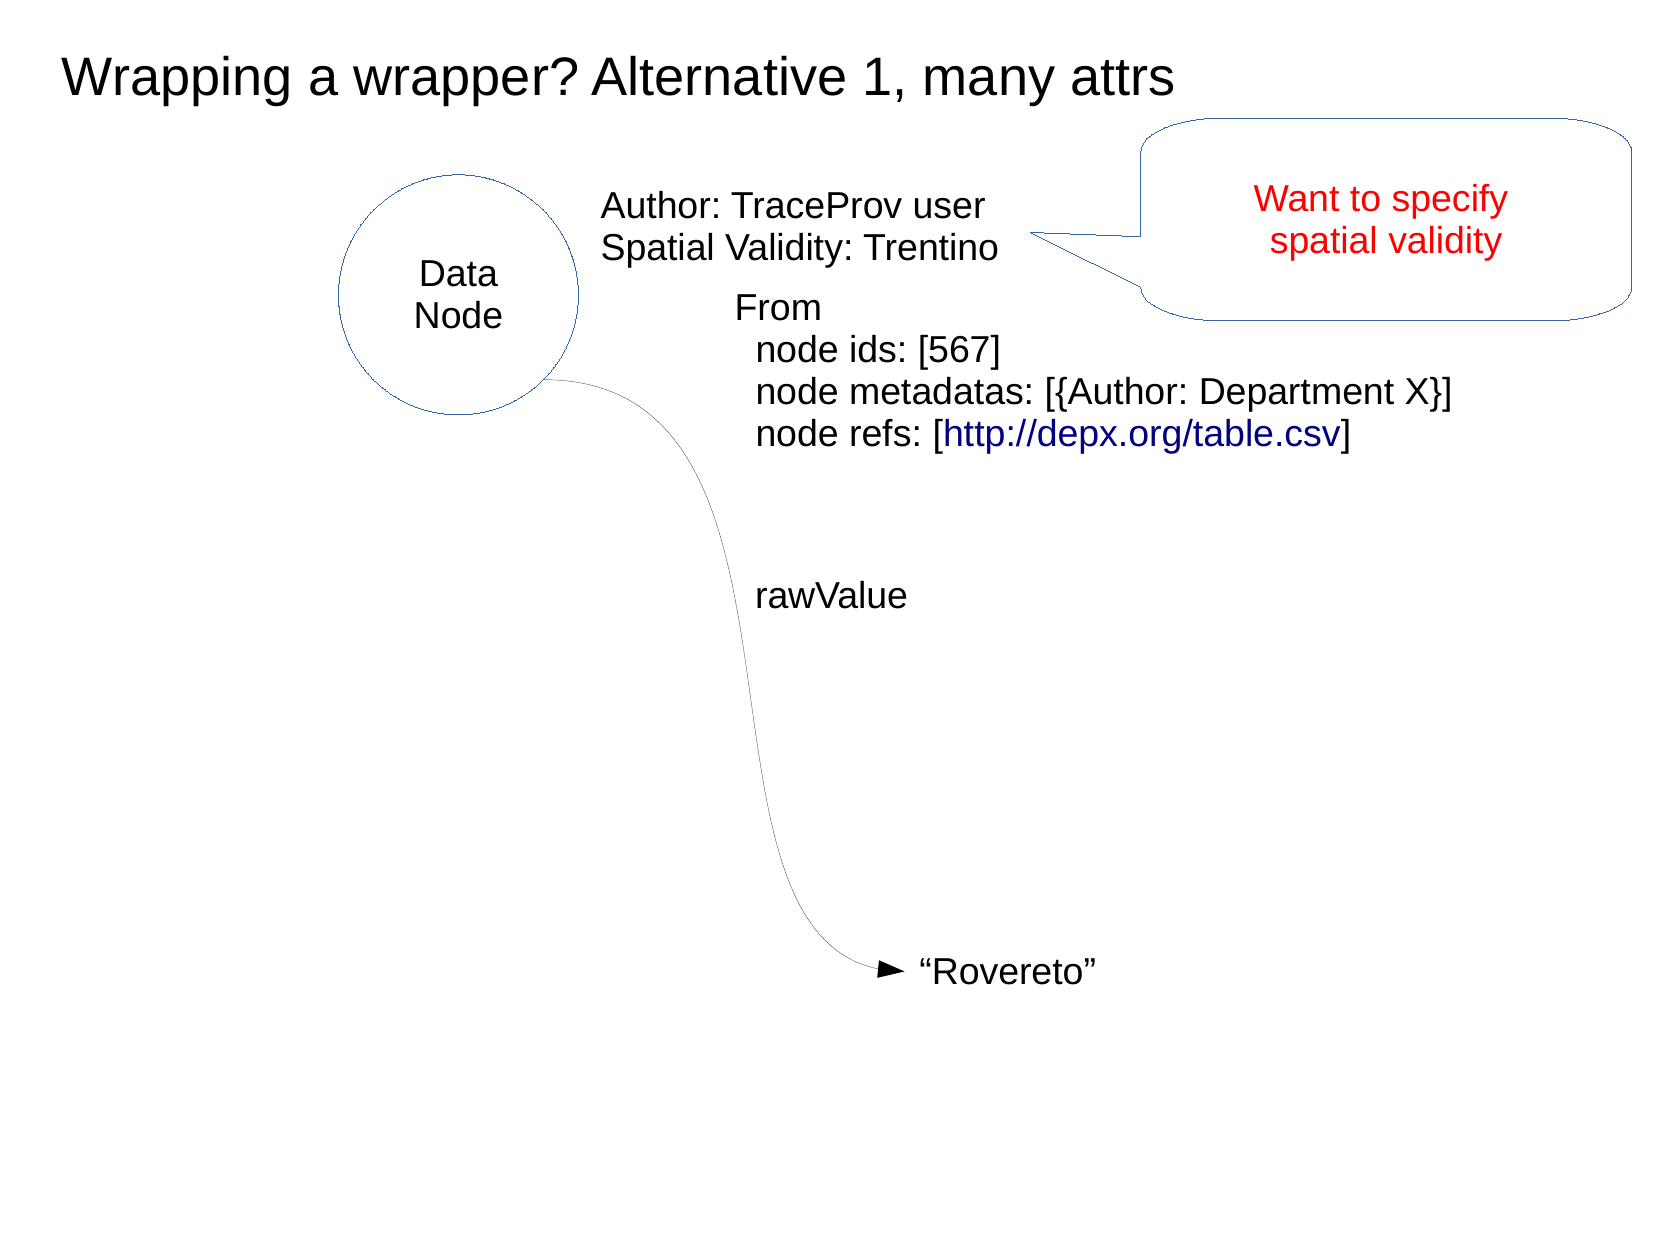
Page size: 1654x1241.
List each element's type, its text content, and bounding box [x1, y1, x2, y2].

text_box Author: TraceProv user Spatial Validity: Trentino [585, 176, 1015, 276]
text_box Want to specify spatial validity [1030, 118, 1632, 321]
text_box Wrapping a wrapper? Alternative 1, many attrs [47, 38, 1193, 115]
text_box Data Node [338, 174, 579, 415]
text_box From node ids: [567] node metadatas: [{Author: Department X}] node refs: [http://depx.org/table.csv] [719, 279, 1469, 588]
text_box rawValue [740, 588, 923, 625]
text_box “Rovereto” [904, 943, 1111, 1000]
